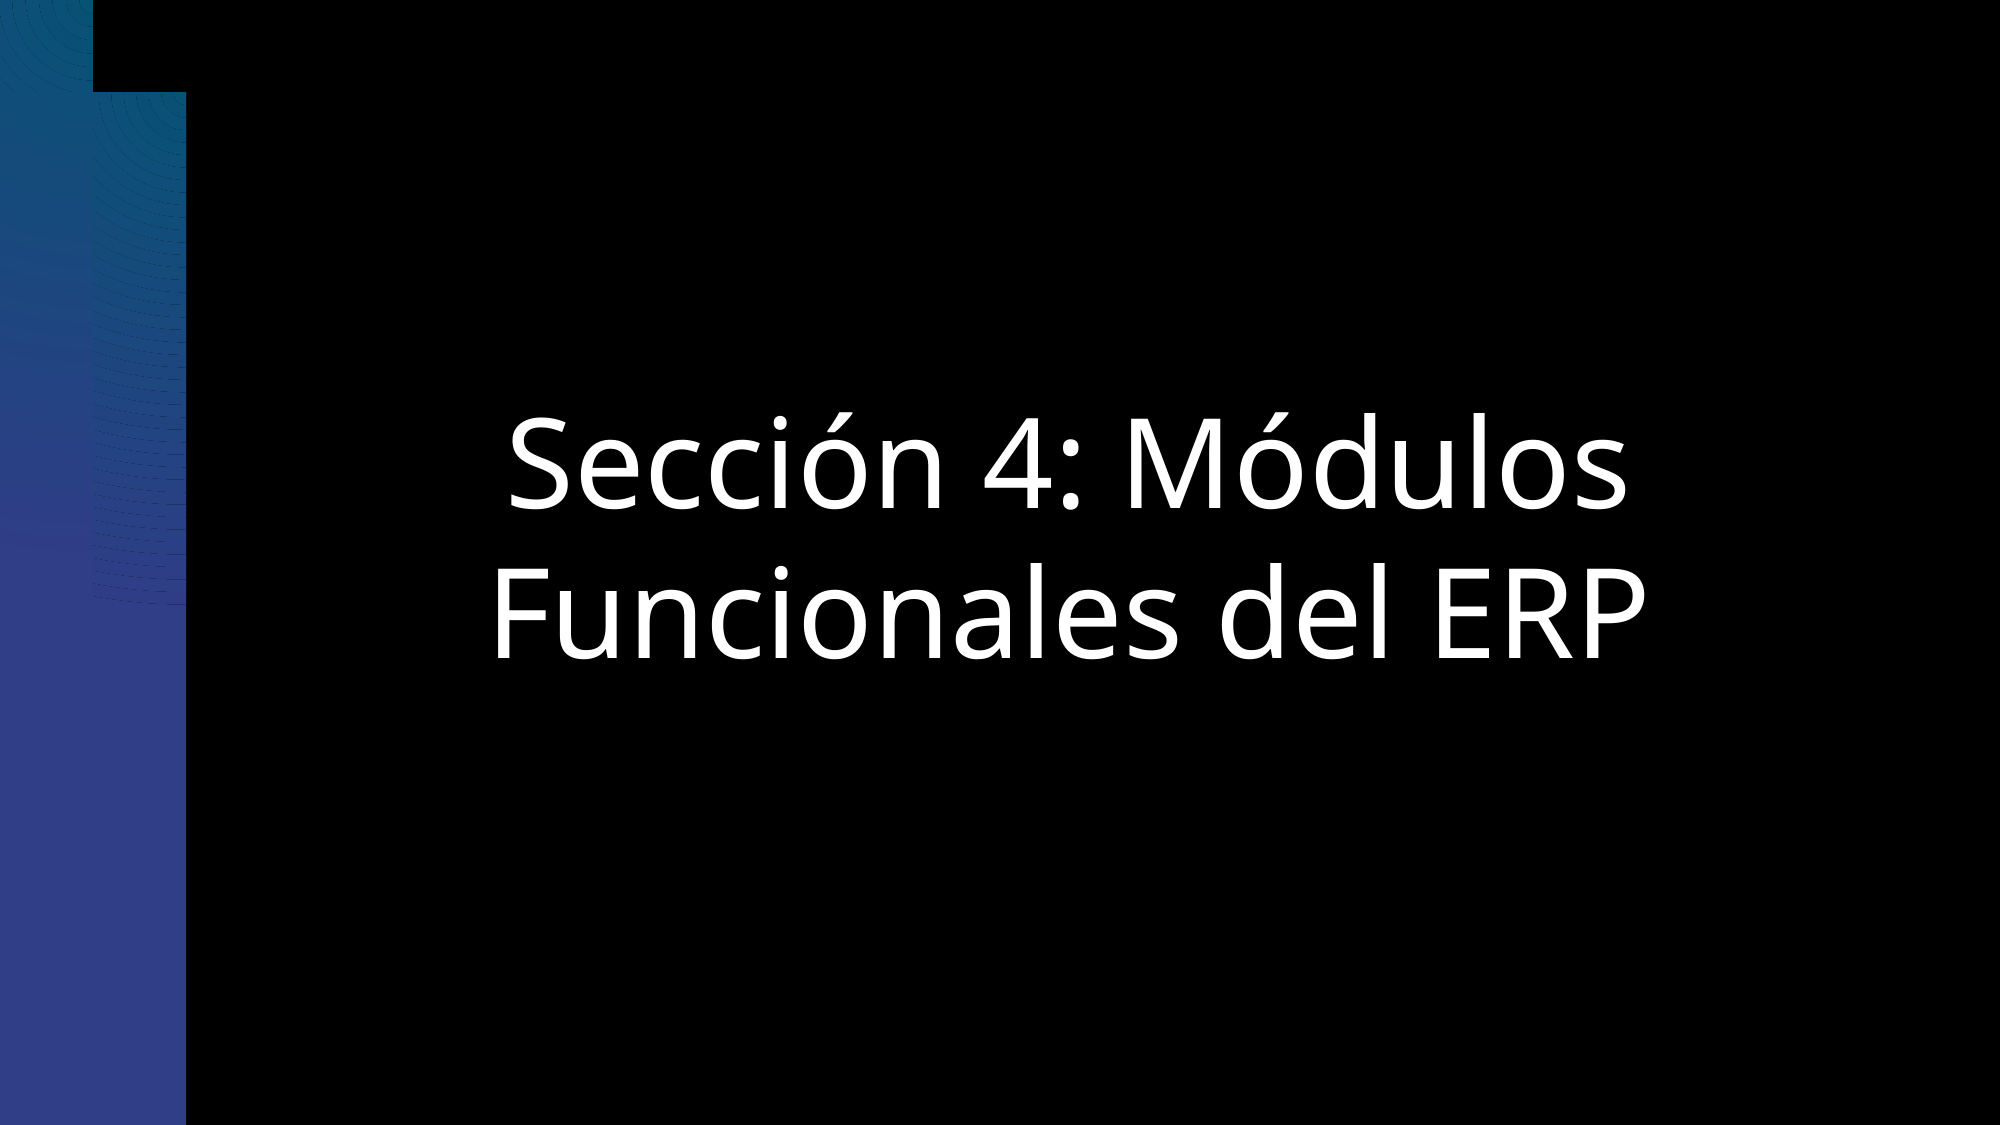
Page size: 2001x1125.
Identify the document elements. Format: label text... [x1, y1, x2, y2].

title Sección 4: Módulos Funcionales del ERP [290, 376, 1848, 749]
